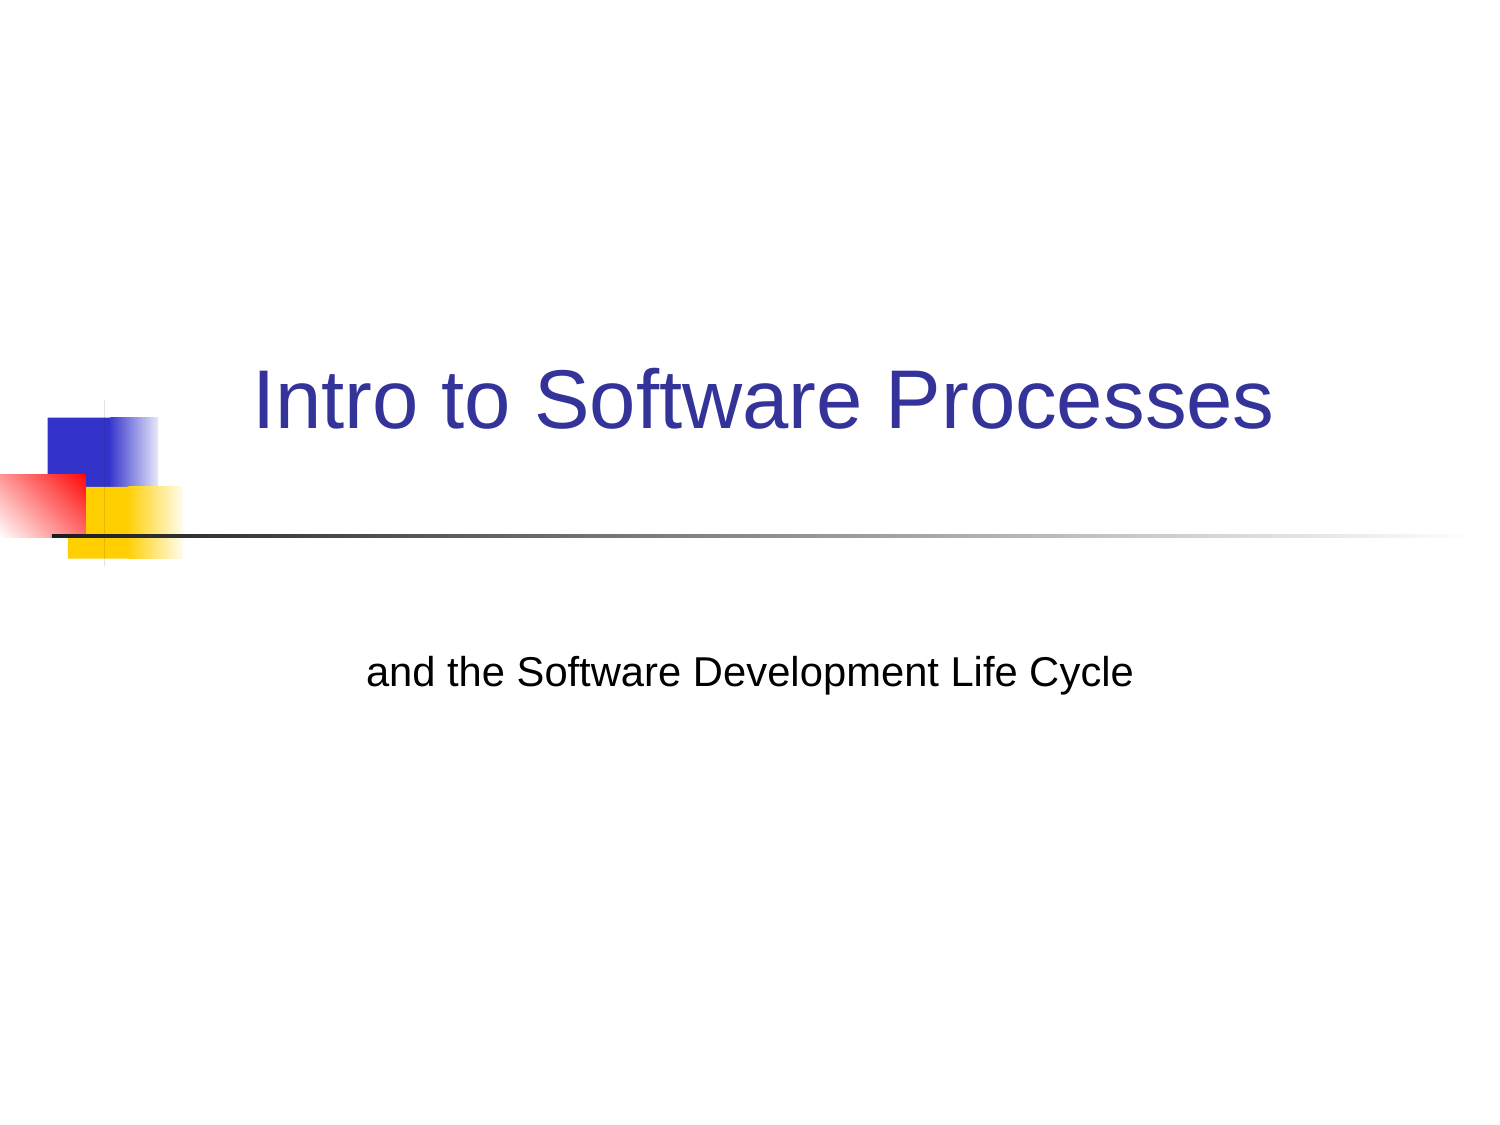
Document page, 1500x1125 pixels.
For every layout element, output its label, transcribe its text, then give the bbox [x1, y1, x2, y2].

subtitle and the Software Development Life Cycle [225, 637, 1276, 925]
title Intro to Software Processes [162, 274, 1366, 515]
